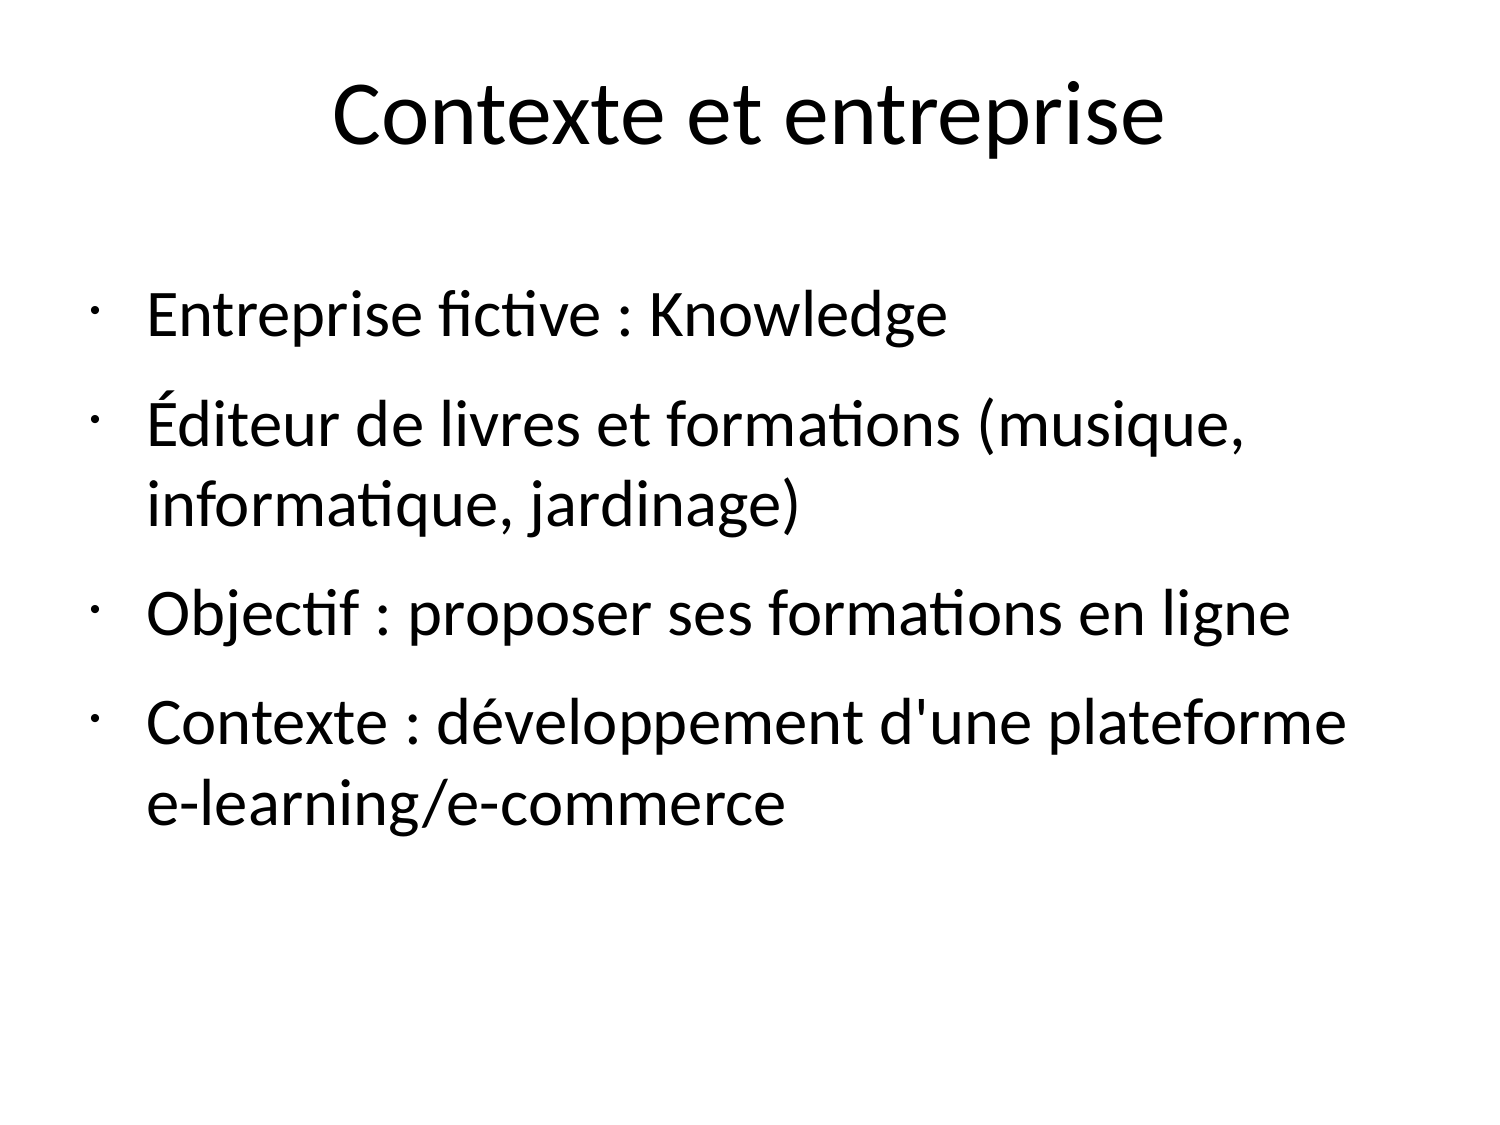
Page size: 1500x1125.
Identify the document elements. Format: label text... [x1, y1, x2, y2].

list Entreprise fictive : Knowledge Éditeur de livres et formations (musique, informatique, jardinage) Objectif : proposer ses formations en ligne Contexte : développement d'une plateforme e-learning/e-commerce [75, 262, 1425, 1005]
title Contexte et entreprise [75, 45, 1425, 233]
